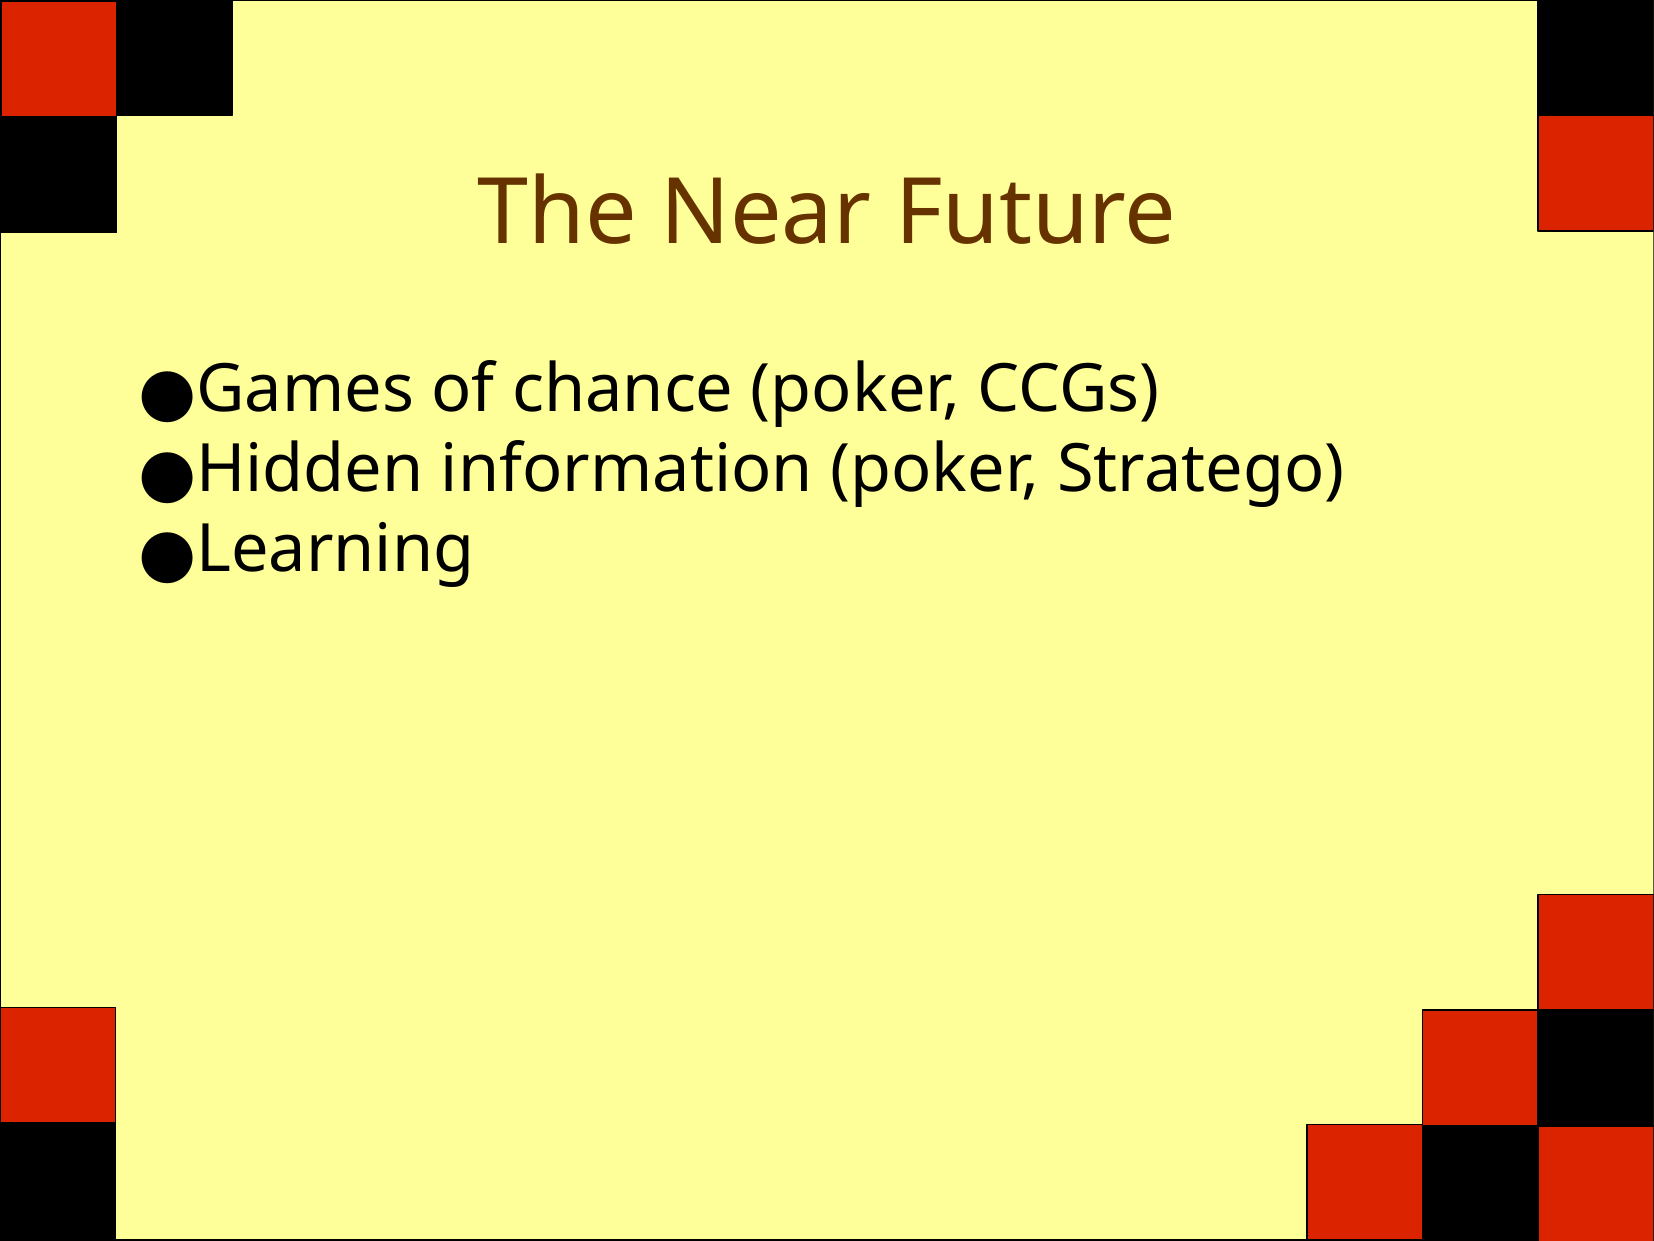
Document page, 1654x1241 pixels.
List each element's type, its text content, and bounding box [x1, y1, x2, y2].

text_box Games of chance (poker, CCGs) Hidden information (poker, Stratego) Learning [121, 344, 1534, 1126]
text_box The Near Future [121, 102, 1534, 310]
